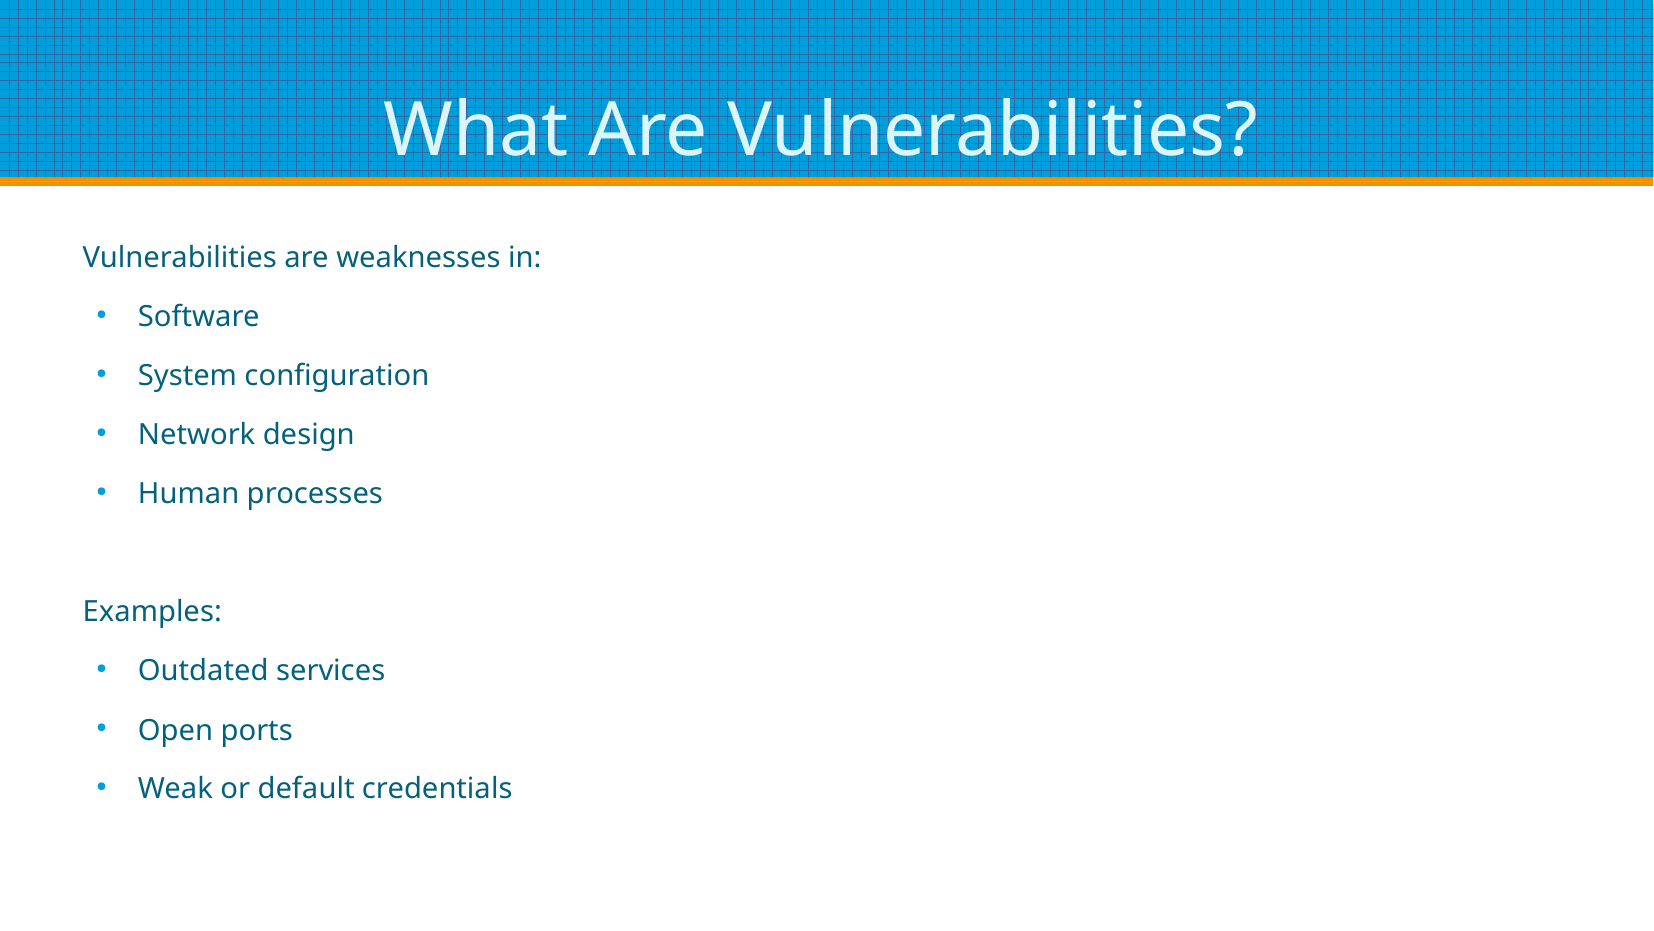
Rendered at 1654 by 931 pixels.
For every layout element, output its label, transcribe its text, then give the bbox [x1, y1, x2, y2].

list Vulnerabilities are weaknesses in: Software System configuration Network design Human processes Examples: Outdated services Open ports Weak or default credentials [82, 236, 1571, 813]
title What Are Vulnerabilities? [82, 14, 1571, 178]
